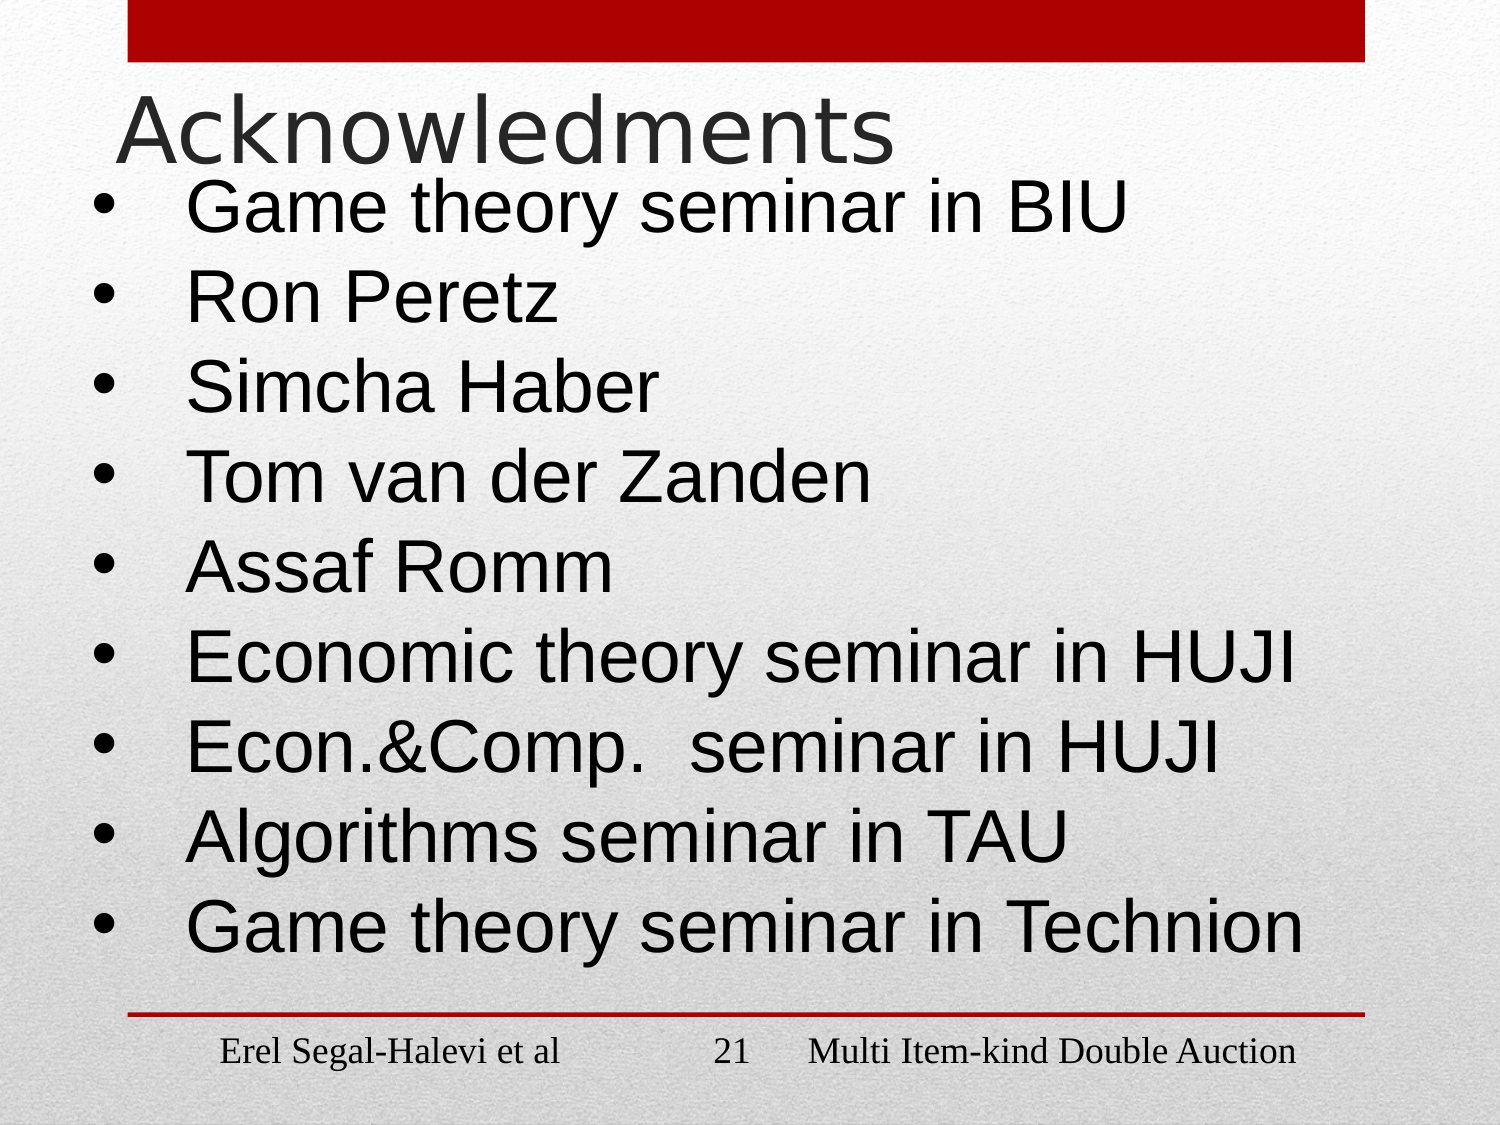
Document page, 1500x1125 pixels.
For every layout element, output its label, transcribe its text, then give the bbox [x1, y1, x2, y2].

picture [0, 0, 1500, 1125]
text_box Game theory seminar in BIU Ron Peretz Simcha Haber Tom van der Zanden Assaf Romm Economic theory seminar in HUJI Econ.&Comp. seminar in HUJI Algorithms seminar in TAU Game theory seminar in Technion [77, 149, 1443, 975]
title Acknowledments [100, 0, 1500, 190]
